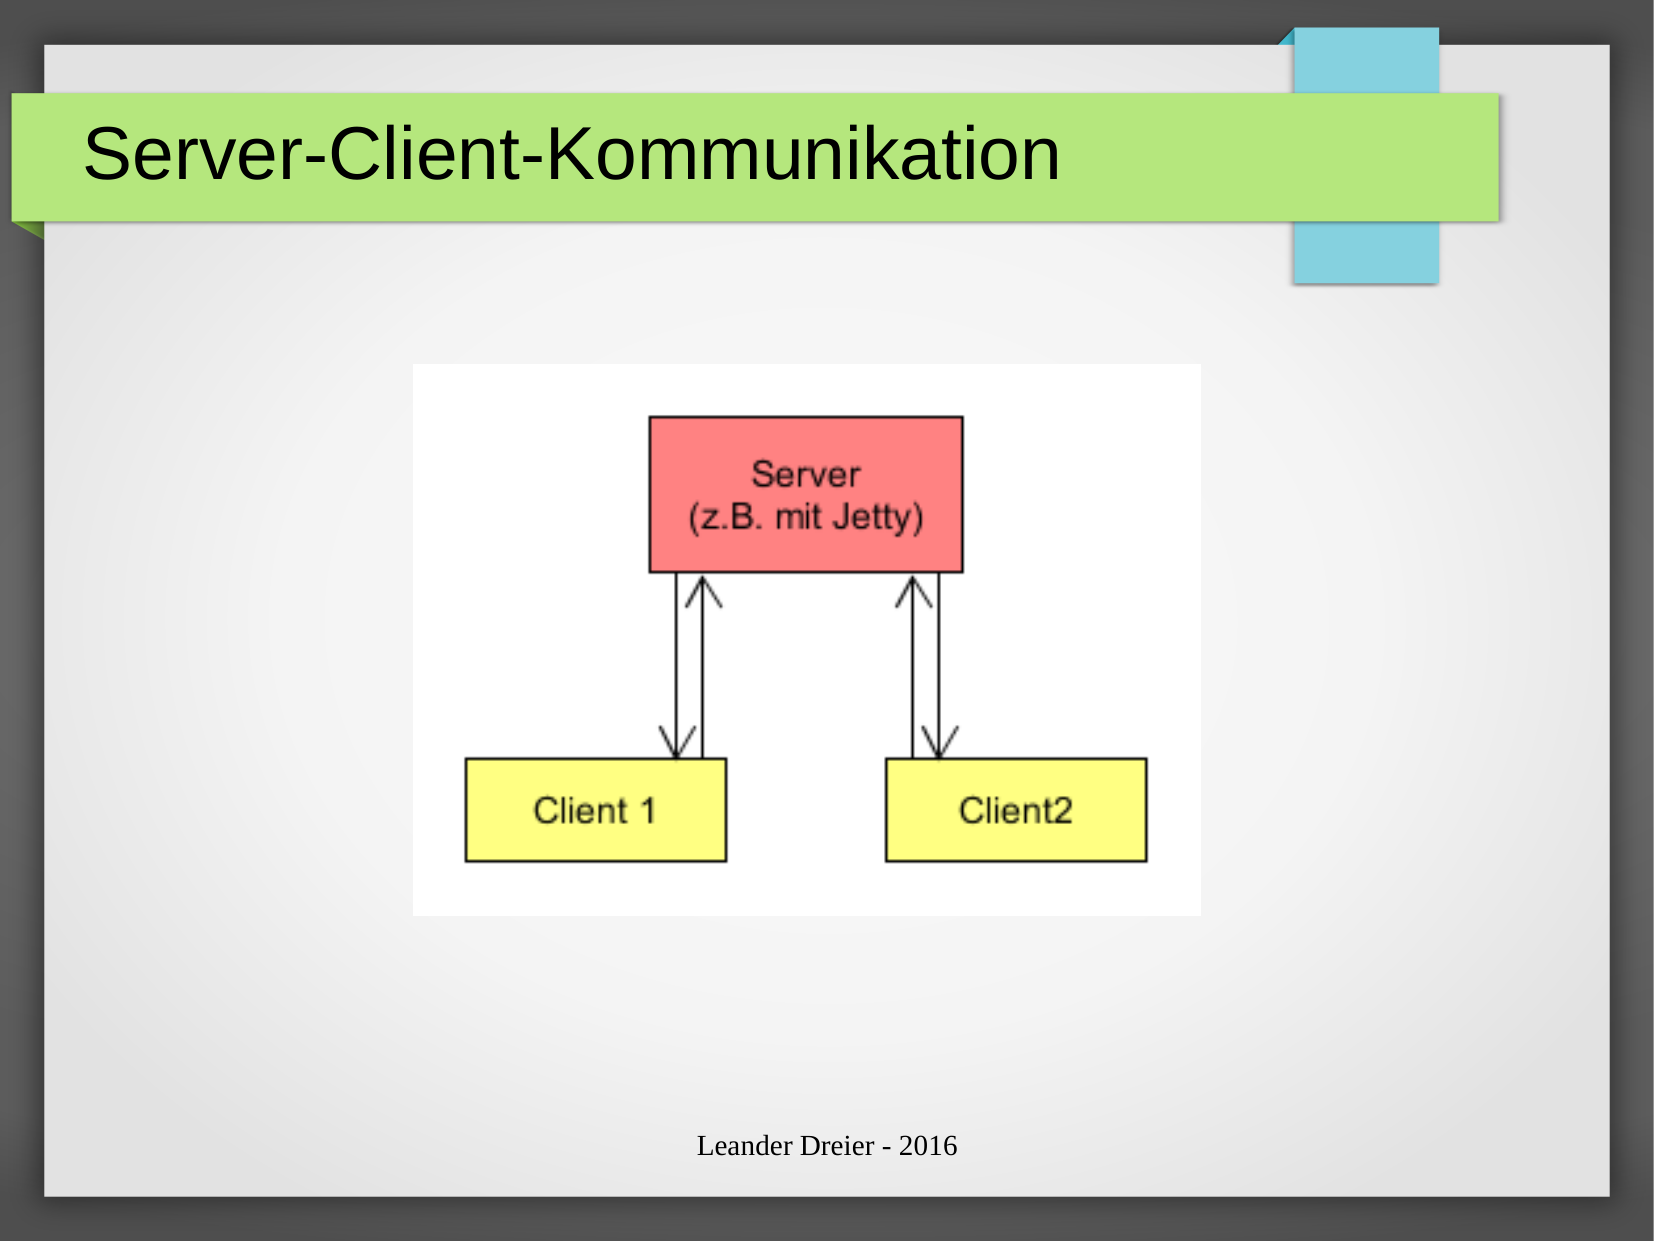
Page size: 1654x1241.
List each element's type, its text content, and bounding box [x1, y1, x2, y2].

title Server-Client-Kommunikation [82, 94, 1264, 213]
picture [0, 0, 1654, 1241]
